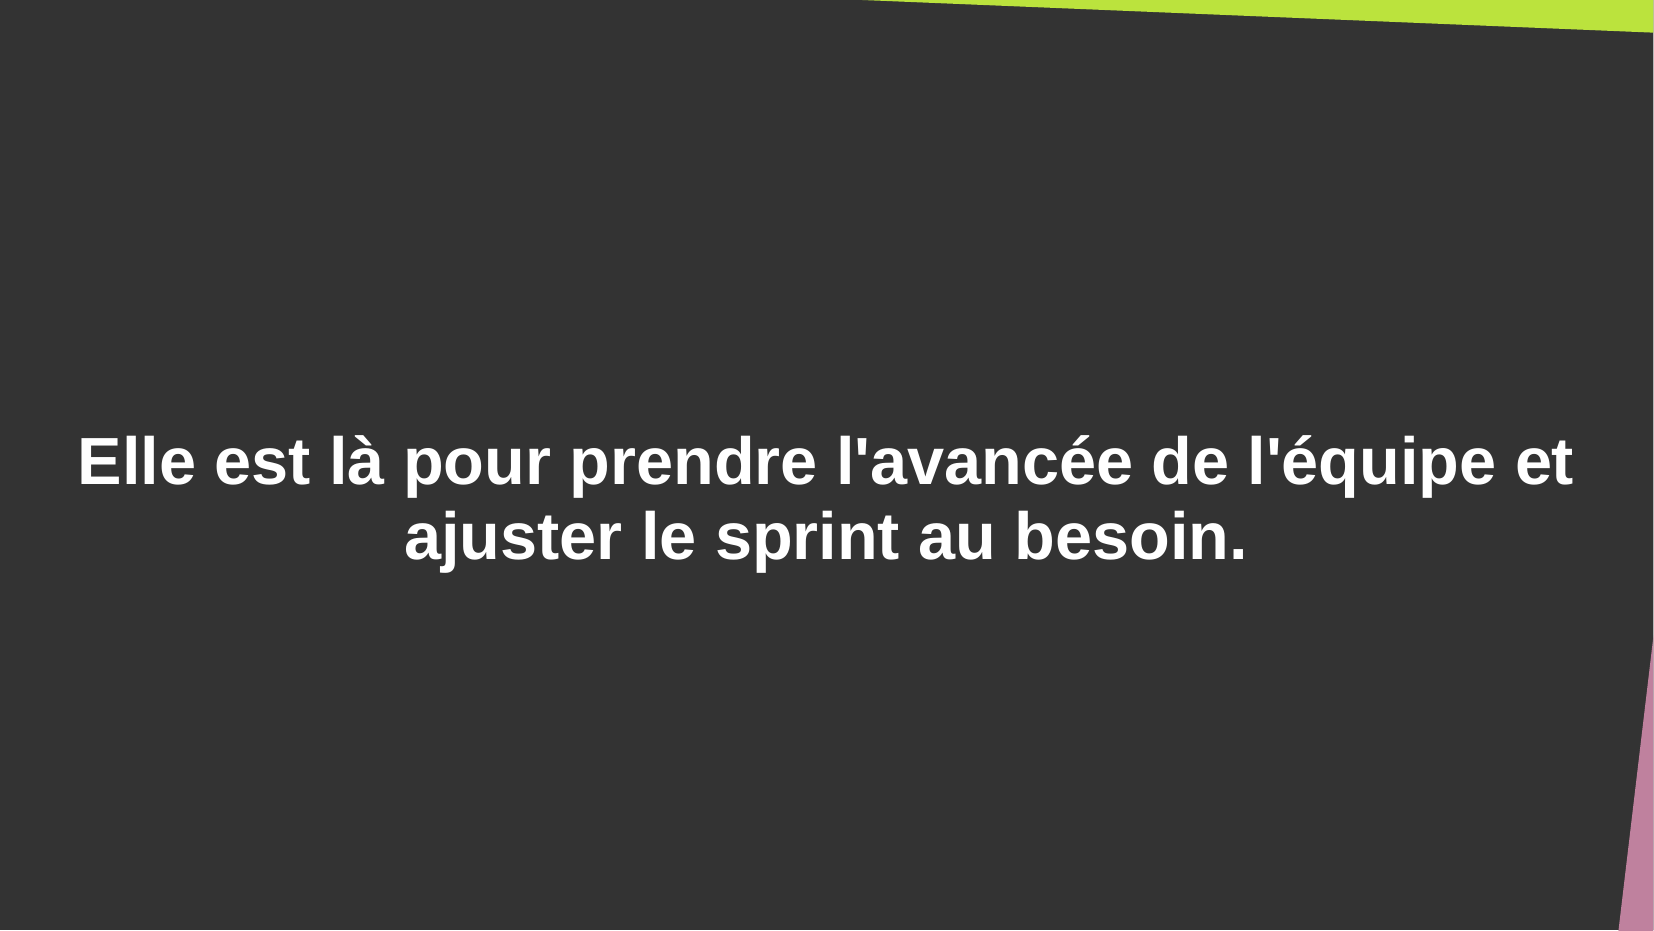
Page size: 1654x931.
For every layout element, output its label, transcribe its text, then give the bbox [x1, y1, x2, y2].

text_box [862, 0, 1654, 33]
text_box [1618, 631, 1654, 931]
title Elle est là pour prendre l'avancée de l'équipe et ajuster le sprint au besoin. [31, 424, 1622, 574]
